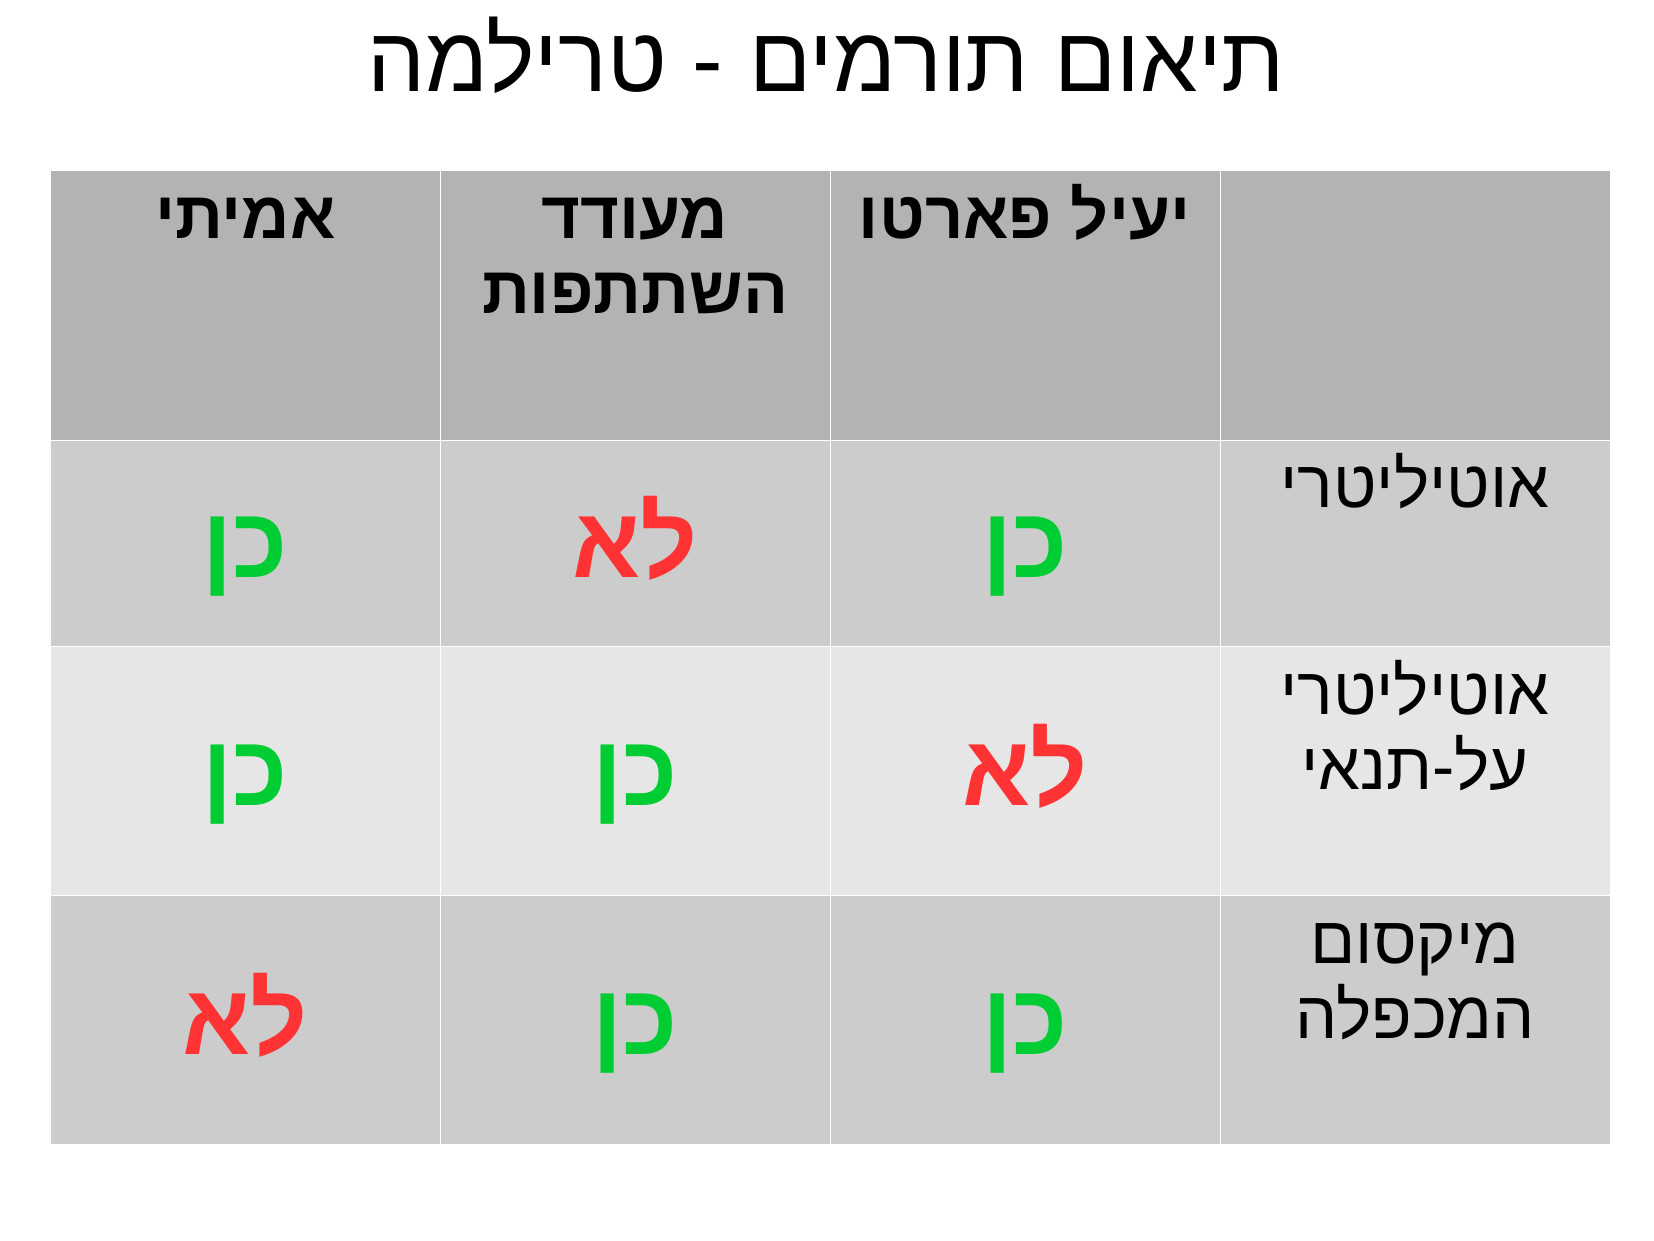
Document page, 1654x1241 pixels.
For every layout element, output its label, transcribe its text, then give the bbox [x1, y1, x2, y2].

table_cell כן [831, 441, 1220, 646]
table_cell לא [51, 896, 440, 1144]
table_header מעודד השתתפות [441, 171, 830, 440]
table_cell אוטיליטרי [1221, 441, 1610, 646]
table_cell מיקסום המכפלה [1221, 896, 1610, 1144]
table_cell כן [831, 896, 1220, 1144]
table_header אמיתי [51, 171, 440, 440]
table_cell כן [51, 441, 440, 646]
table_cell לא [831, 647, 1220, 895]
table_cell לא [441, 441, 830, 646]
table_cell כן [441, 896, 830, 1144]
table_header [1221, 171, 1610, 440]
table_cell כן [51, 647, 440, 895]
title תיאום תורמים - טרילמה [0, 0, 1654, 136]
table_header יעיל פארטו [831, 171, 1220, 440]
table_cell כן [441, 647, 830, 895]
table_cell אוטיליטרי על-תנאי [1221, 647, 1610, 895]
